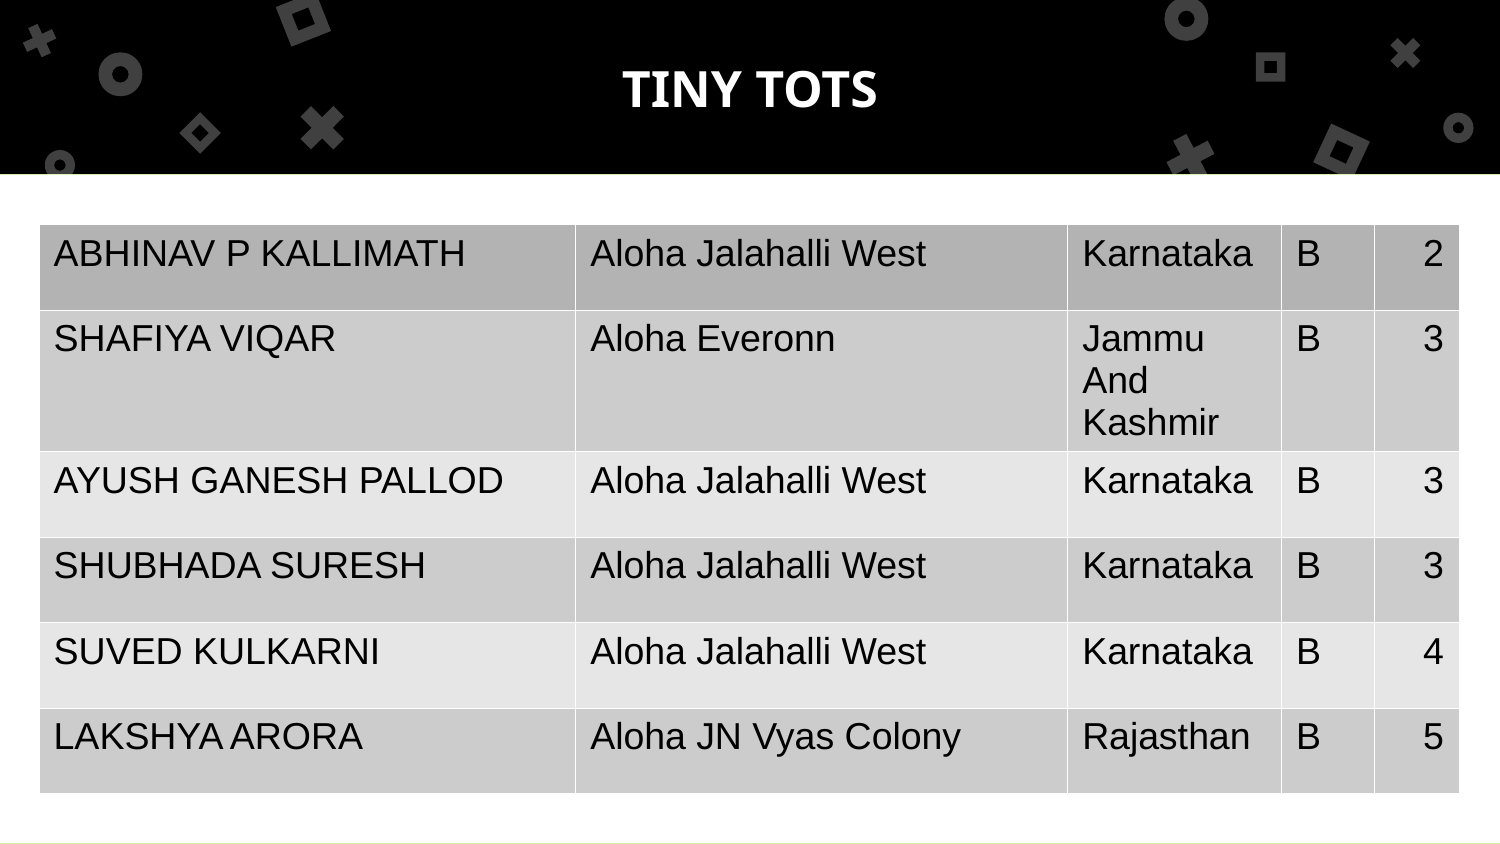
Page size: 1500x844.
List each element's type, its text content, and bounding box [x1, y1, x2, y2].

table_header ABHINAV P KALLIMATH [40, 225, 575, 310]
table_cell Aloha Jalahalli West [576, 452, 1067, 537]
table_cell Karnataka [1068, 452, 1281, 537]
table_cell 5 [1375, 709, 1459, 793]
table_cell 4 [1375, 623, 1459, 708]
table_cell LAKSHYA ARORA [40, 709, 575, 793]
table_cell Karnataka [1068, 538, 1281, 622]
table_cell B [1282, 623, 1374, 708]
table_header Karnataka [1068, 225, 1281, 310]
text_box TINY TOTS [75, 0, 1425, 175]
table_header 2 [1375, 225, 1459, 310]
table_header Aloha Jalahalli West [576, 225, 1067, 310]
table_cell B [1282, 311, 1374, 451]
table_cell Rajasthan [1068, 709, 1281, 793]
table_cell SUVED KULKARNI [40, 623, 575, 708]
table_cell Jammu And Kashmir [1068, 311, 1281, 451]
table_cell 3 [1375, 452, 1459, 537]
table_cell Aloha Everonn [576, 311, 1067, 451]
table_cell 3 [1375, 538, 1459, 622]
table_cell B [1282, 538, 1374, 622]
table_cell Karnataka [1068, 623, 1281, 708]
table_cell Aloha Jalahalli West [576, 623, 1067, 708]
table_cell B [1282, 709, 1374, 793]
table_cell Aloha Jalahalli West [576, 538, 1067, 622]
table_cell B [1282, 452, 1374, 537]
table_cell AYUSH GANESH PALLOD [40, 452, 575, 537]
table_cell Aloha JN Vyas Colony [576, 709, 1067, 793]
table_cell 3 [1375, 311, 1459, 451]
table_cell SHAFIYA VIQAR [40, 311, 575, 451]
table_header B [1282, 225, 1374, 310]
table_cell SHUBHADA SURESH [40, 538, 575, 622]
